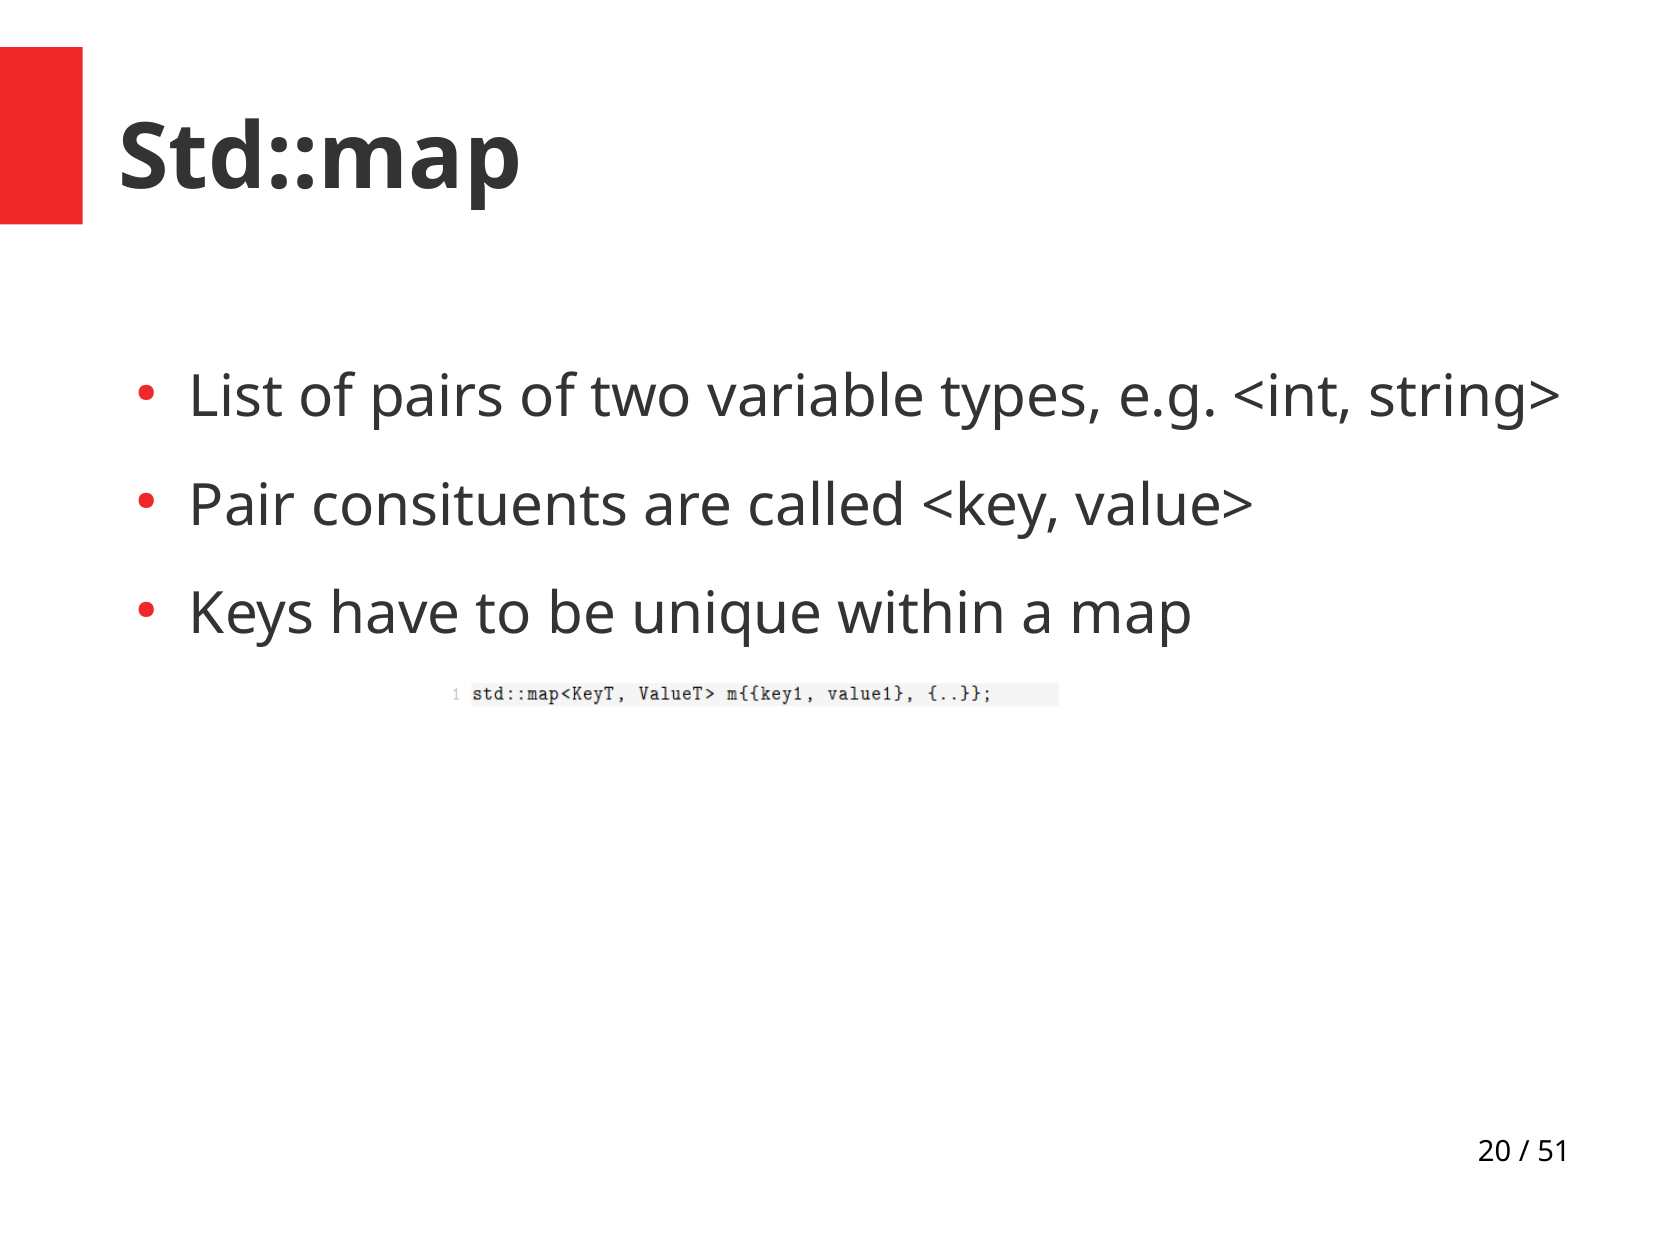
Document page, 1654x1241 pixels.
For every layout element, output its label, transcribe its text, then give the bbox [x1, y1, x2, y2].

title Std::map [118, 49, 1571, 257]
picture [447, 681, 1063, 709]
list List of pairs of two variable types, e.g. <int, string> Pair consituents are called <key, value> Keys have to be unique within a map [118, 354, 1607, 1074]
